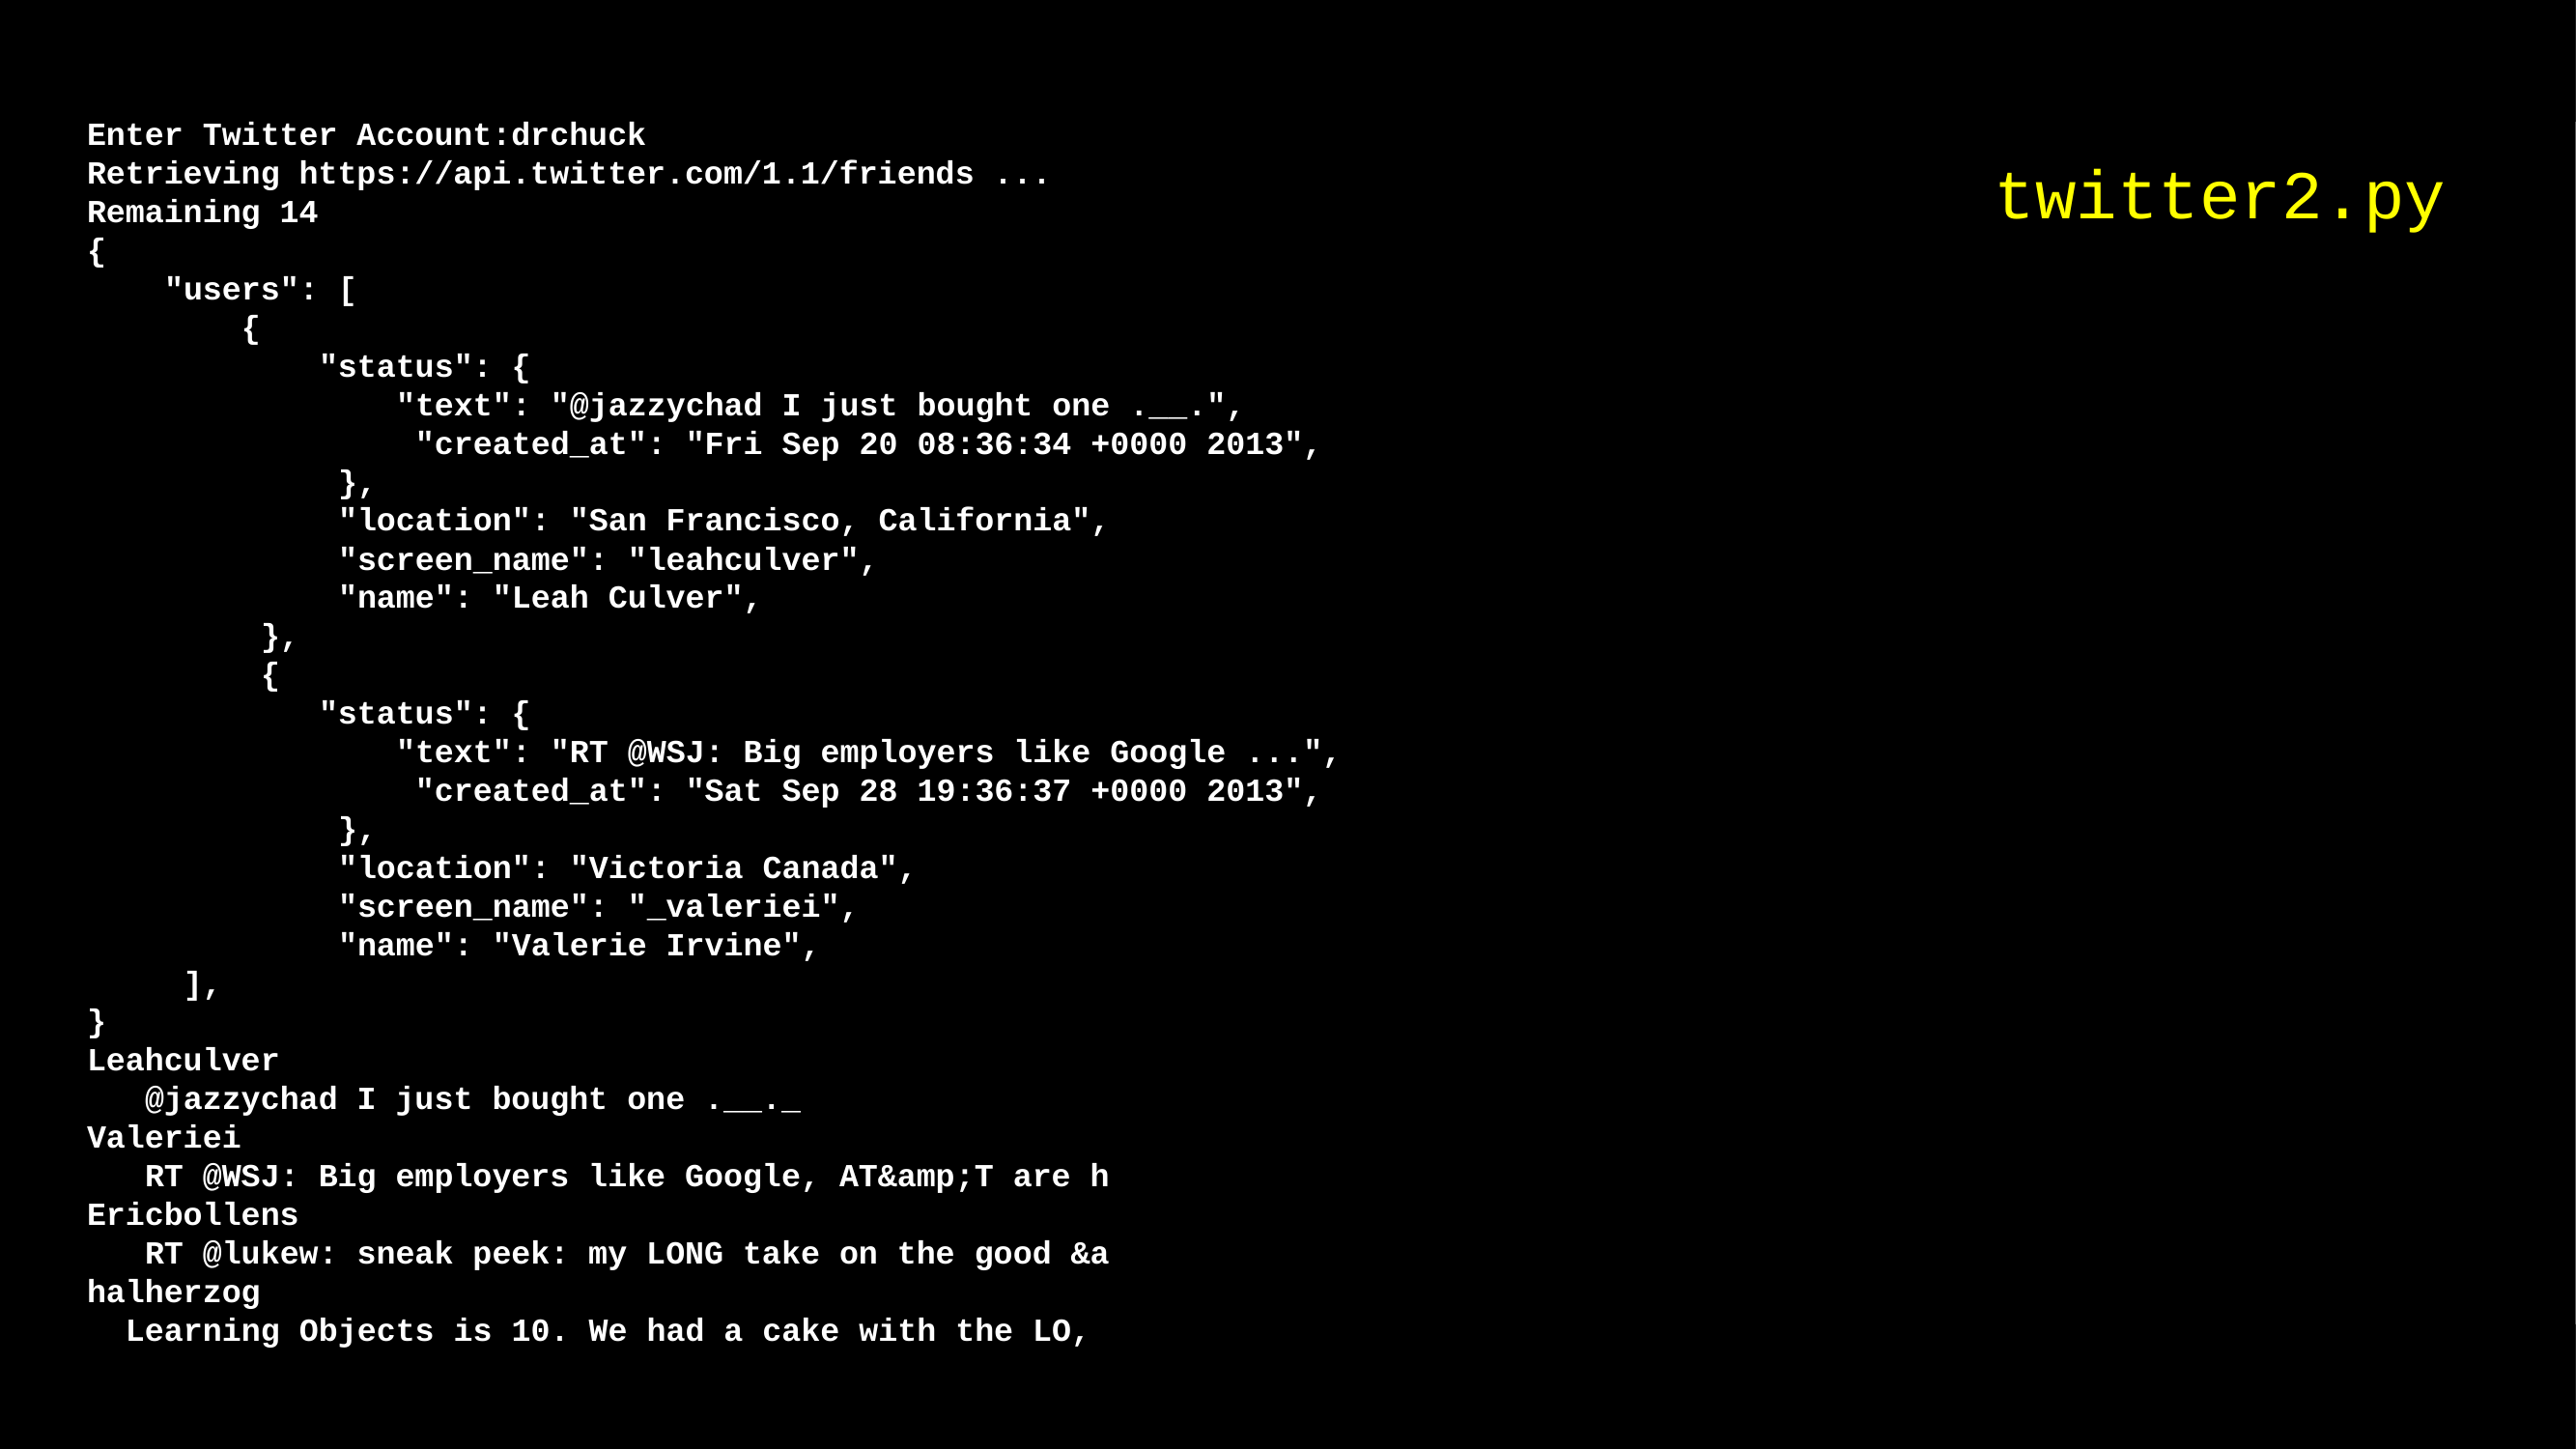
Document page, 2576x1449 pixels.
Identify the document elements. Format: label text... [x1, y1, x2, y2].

text_box twitter2.py [1940, 141, 2501, 241]
text_box Enter Twitter Account:drchuck Retrieving https://api.twitter.com/1.1/friends ... Remaining 14 { "users": [ { "status": { "text": "@jazzychad I just bought one .__.", "created_at": "Fri Sep 20 08:36:34 +0000 2013", }, "location": "San Francisco, California", "screen_name": "leahculver", "name": "Leah Culver", }, { "status": { "text": "RT @WSJ: Big employers like Google ...", "created_at": "Sat Sep 28 19:36:37 +0000 2013", }, "location": "Victoria Canada", "screen_name": "_valeriei", "name": "Valerie Irvine", ], } Leahculver @jazzychad I just bought one .__._ Valeriei RT @WSJ: Big employers like Google, AT&amp;T are h Ericbollens RT @lukew: sneak peek: my LONG take on the good &a halherzog Learning Objects is 10. We had a cake with the LO, [87, 64, 1837, 1398]
